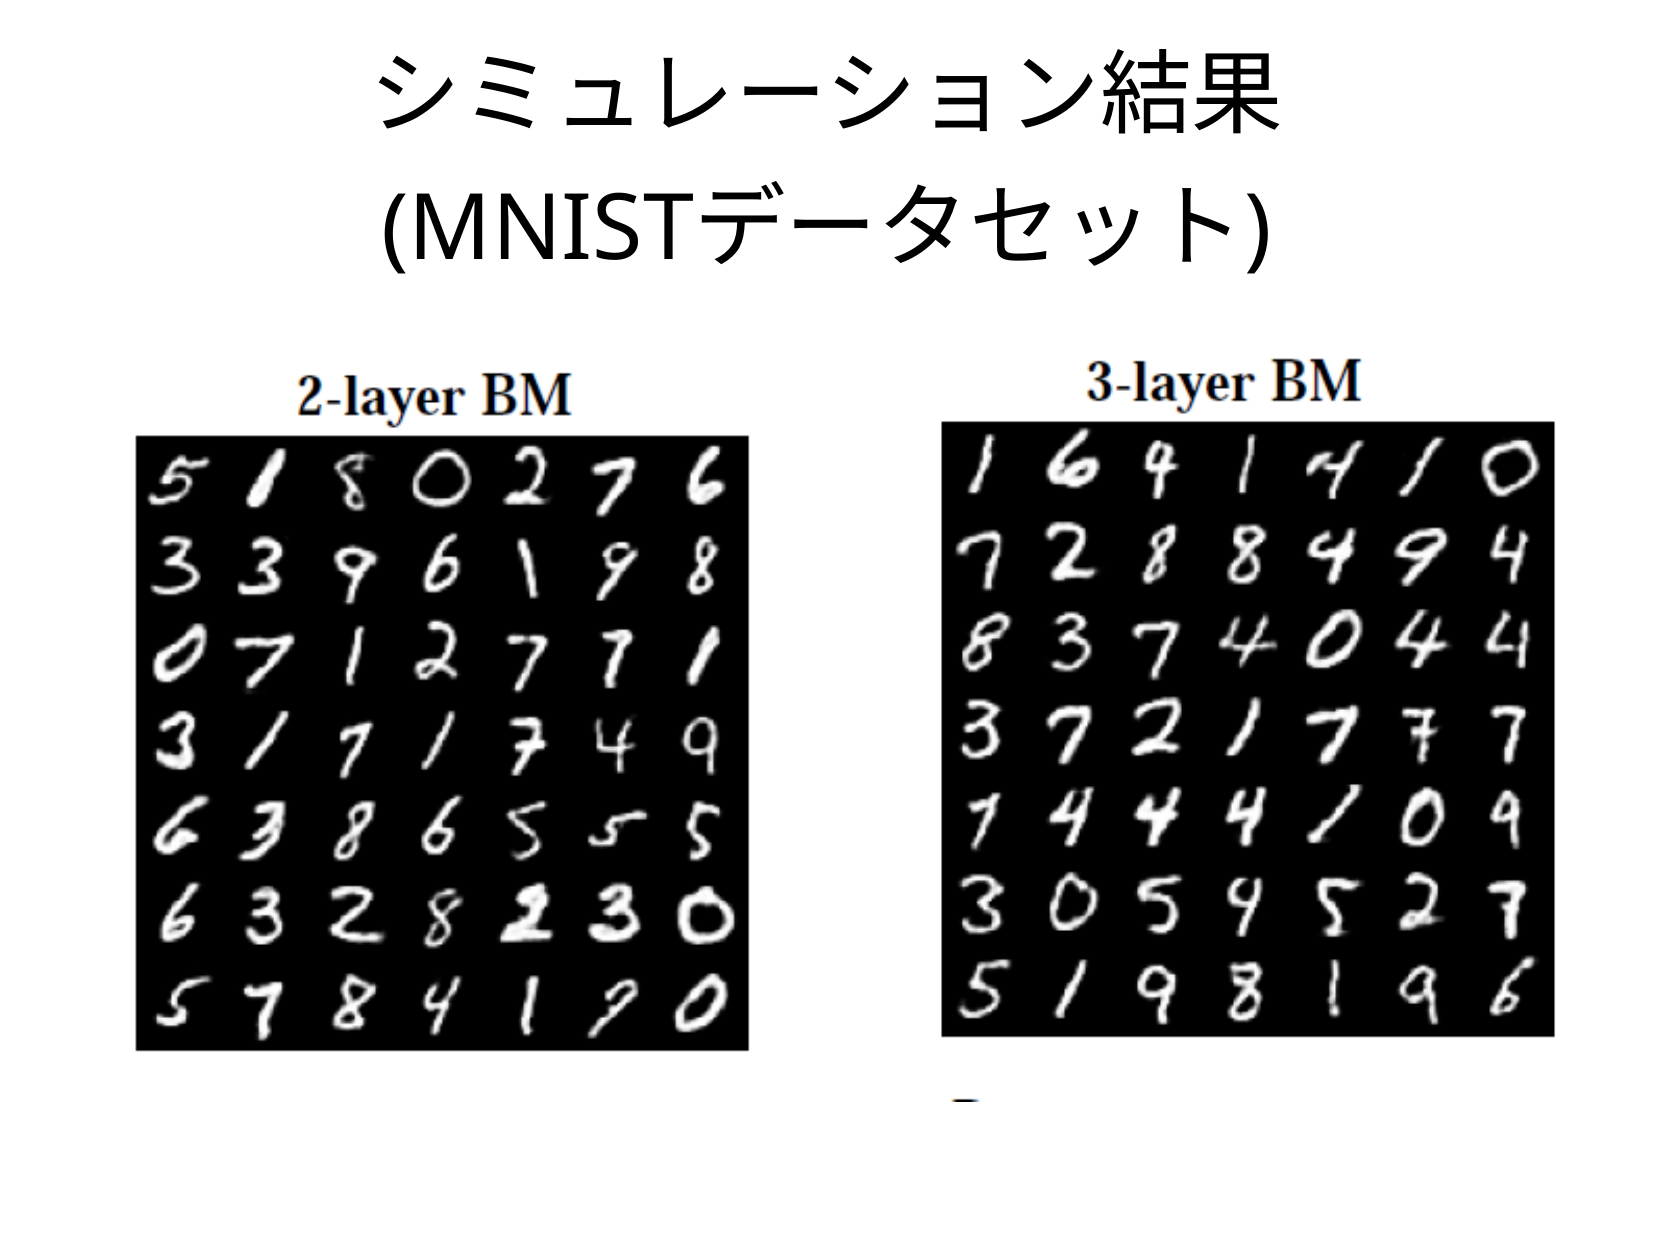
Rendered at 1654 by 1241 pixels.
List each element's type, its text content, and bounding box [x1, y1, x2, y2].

picture [915, 295, 1578, 1102]
title シミュレーション結果 (MNISTデータセット) [82, 56, 1571, 250]
picture [101, 353, 768, 1093]
